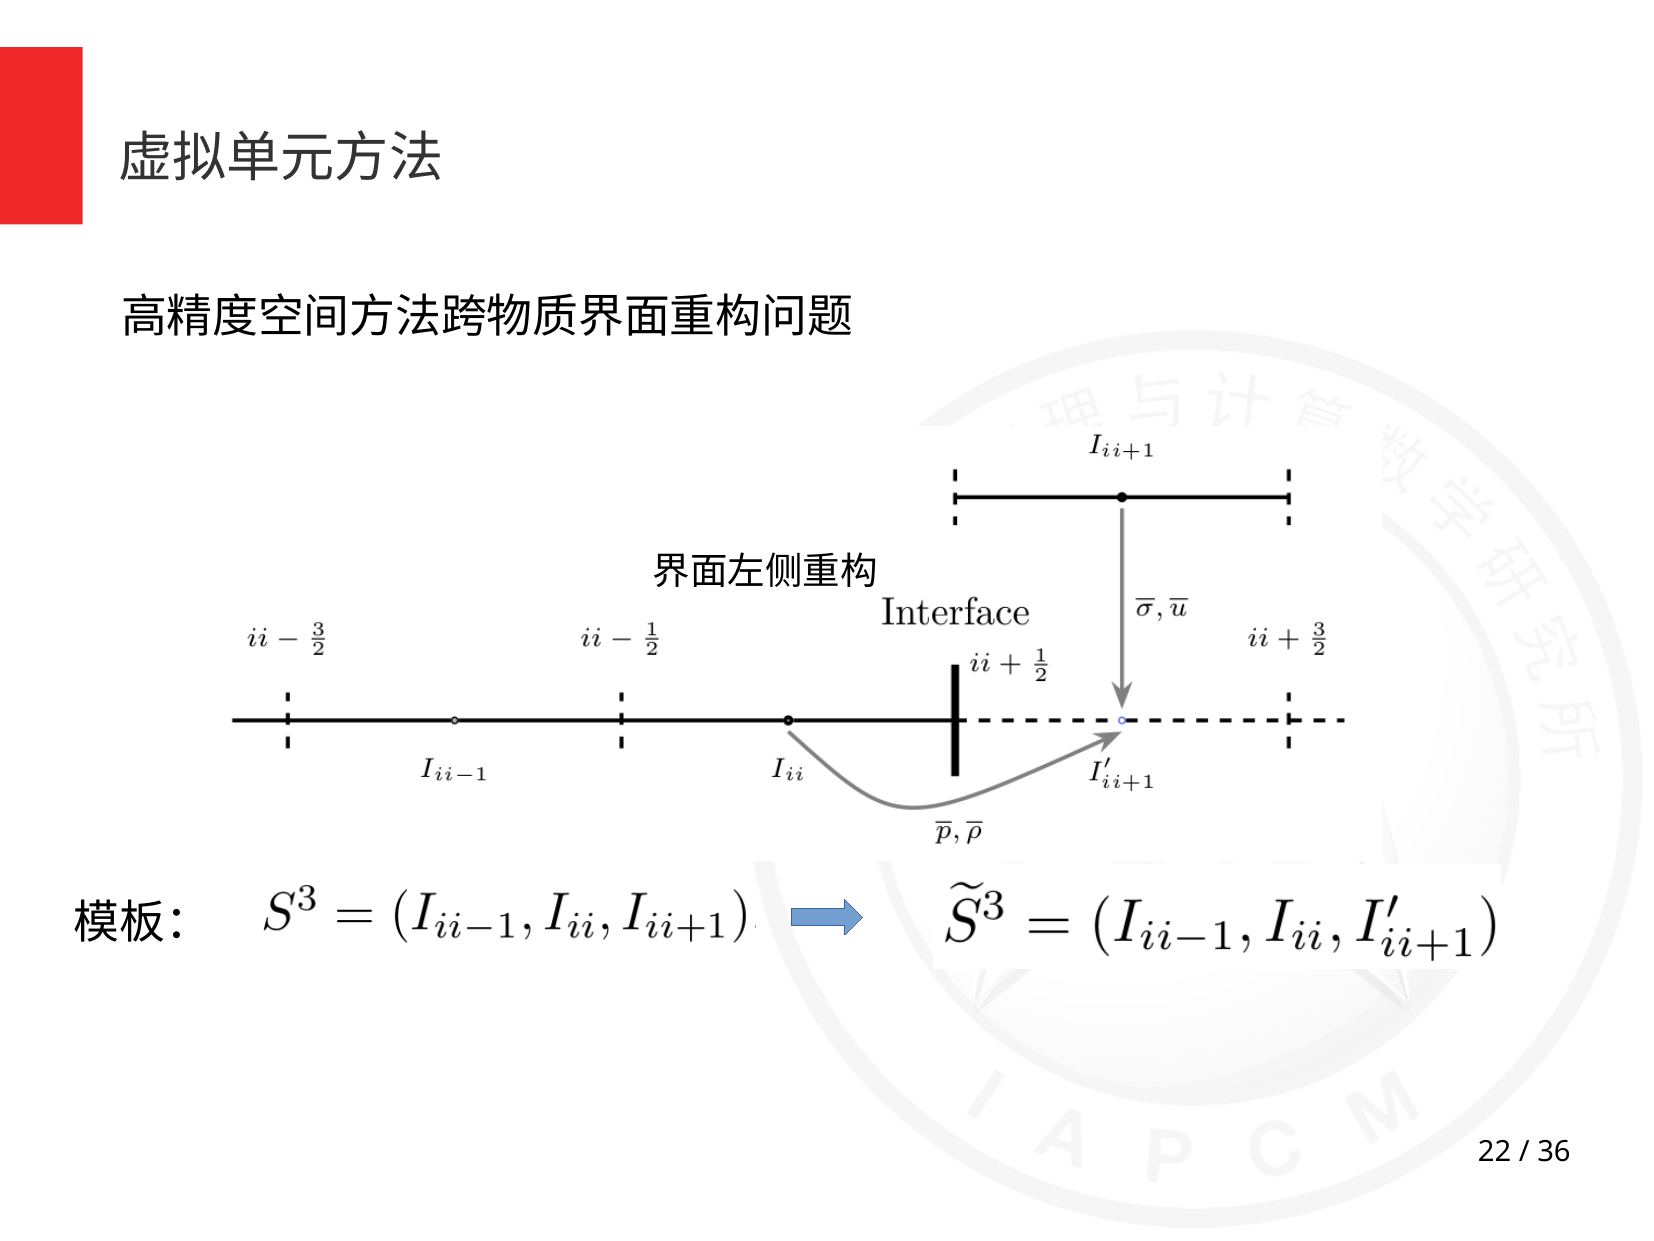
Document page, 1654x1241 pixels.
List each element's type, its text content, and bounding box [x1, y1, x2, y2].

text_box [791, 899, 863, 935]
text_box 模板： [59, 878, 260, 952]
title 虚拟单元方法 [118, 49, 1571, 257]
picture [189, 321, 1654, 1241]
text_box 高精度空间方法跨物质界面重构问题 [106, 271, 898, 403]
text_box 界面左侧重构 [637, 533, 934, 624]
